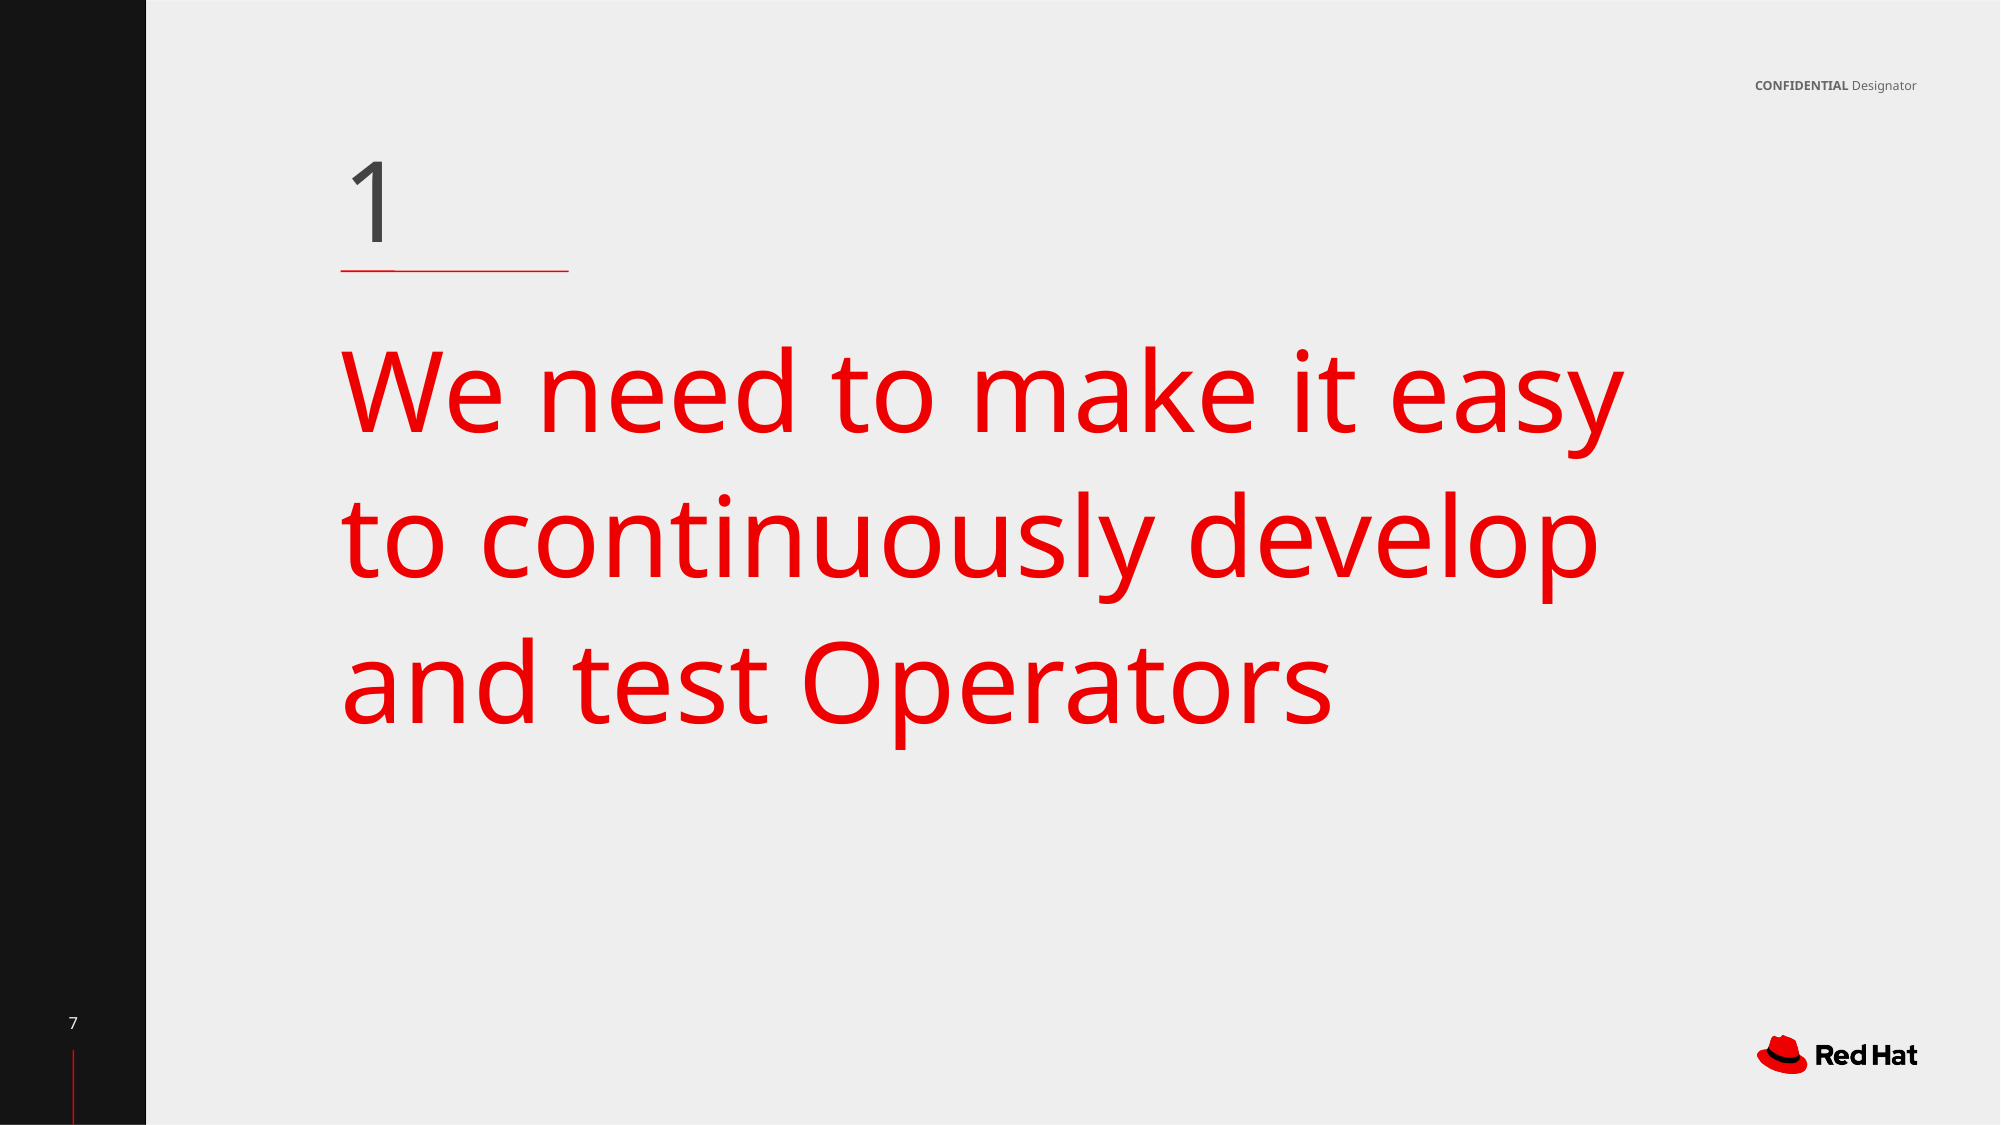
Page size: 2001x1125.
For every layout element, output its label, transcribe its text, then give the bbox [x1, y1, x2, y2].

text_box 1 [327, 104, 494, 297]
picture [0, 0, 2001, 1125]
slide_number <number> [13, 1012, 134, 1036]
title We need to make it easy to continuously develop and test Operators [340, 308, 1652, 813]
